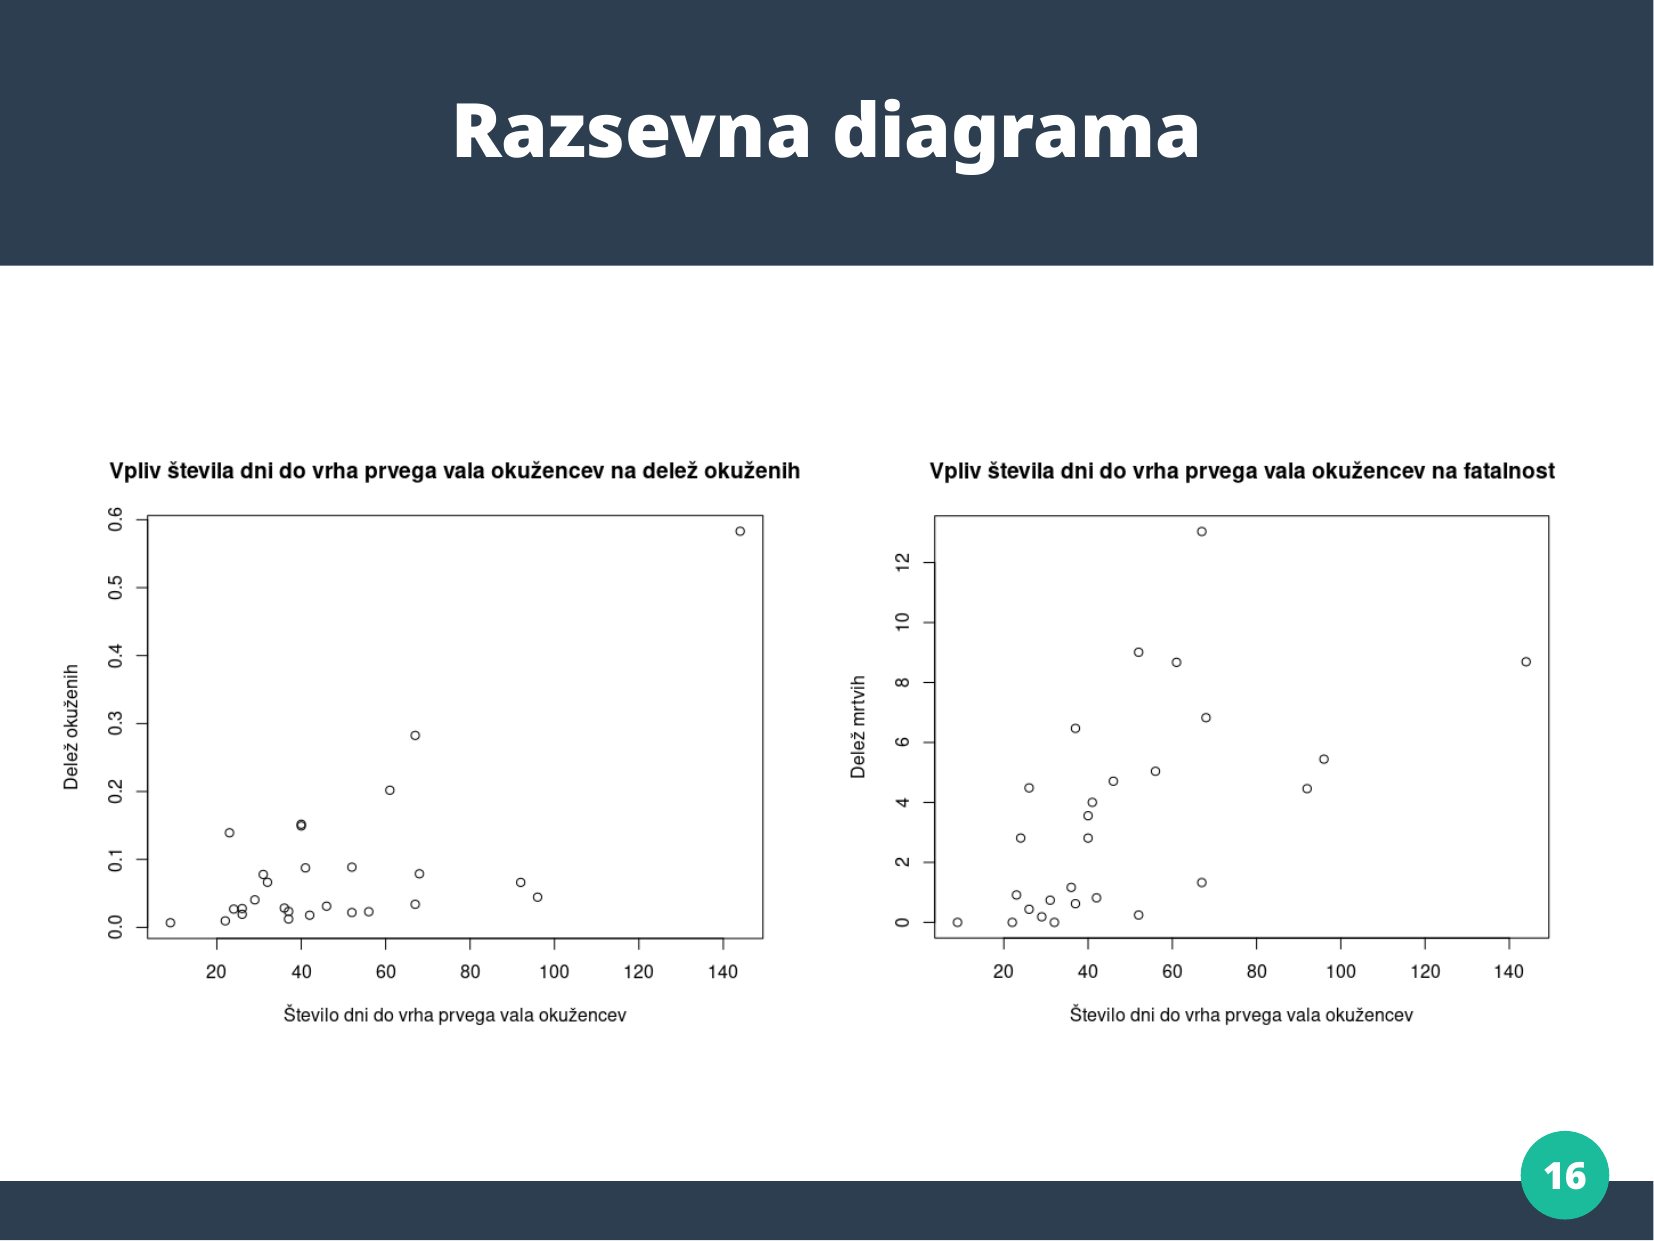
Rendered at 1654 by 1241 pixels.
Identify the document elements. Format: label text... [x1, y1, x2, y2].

picture [845, 426, 1595, 1050]
picture [58, 426, 809, 1050]
title Razsevna diagrama [59, 49, 1595, 207]
